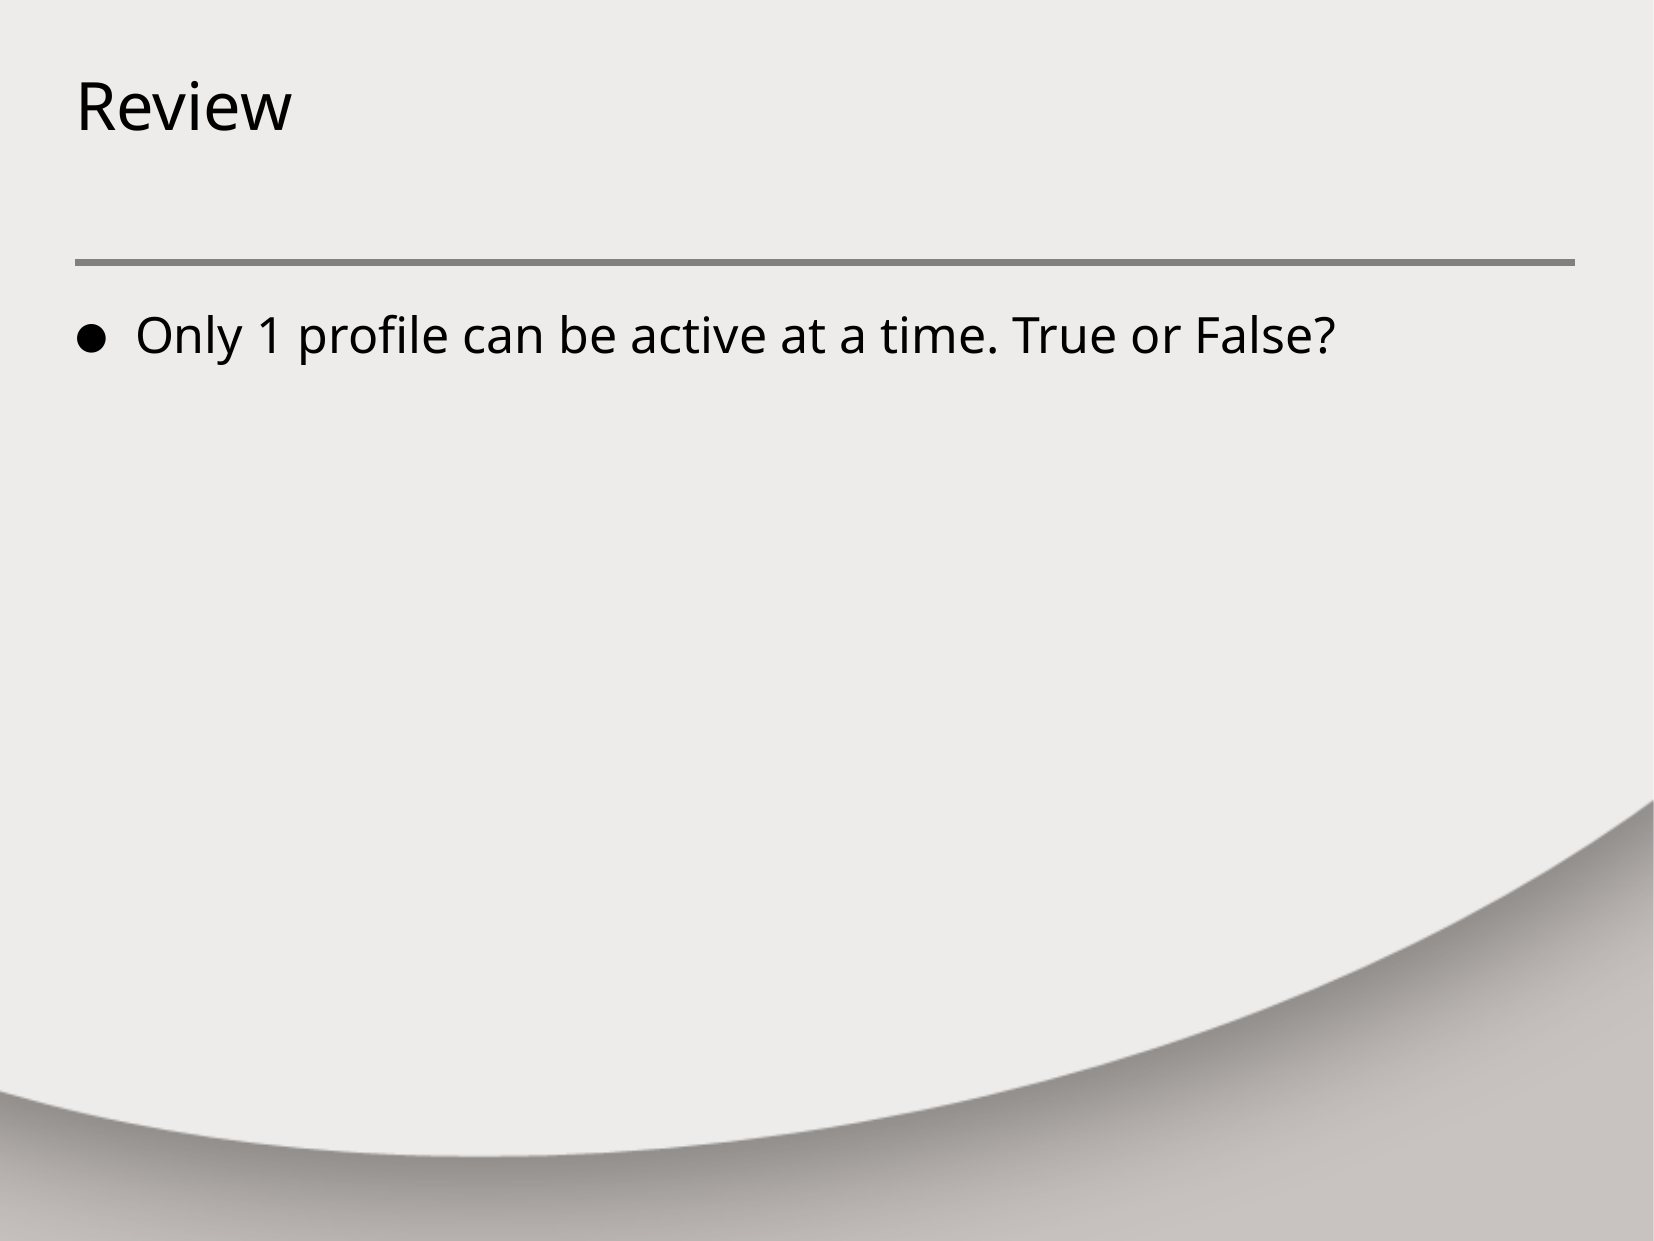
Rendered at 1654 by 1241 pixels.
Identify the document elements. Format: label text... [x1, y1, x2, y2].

list Only 1 profile can be active at a time. True or False? [75, 300, 1576, 1163]
title Review [75, 75, 1576, 226]
picture [0, 0, 1654, 1241]
